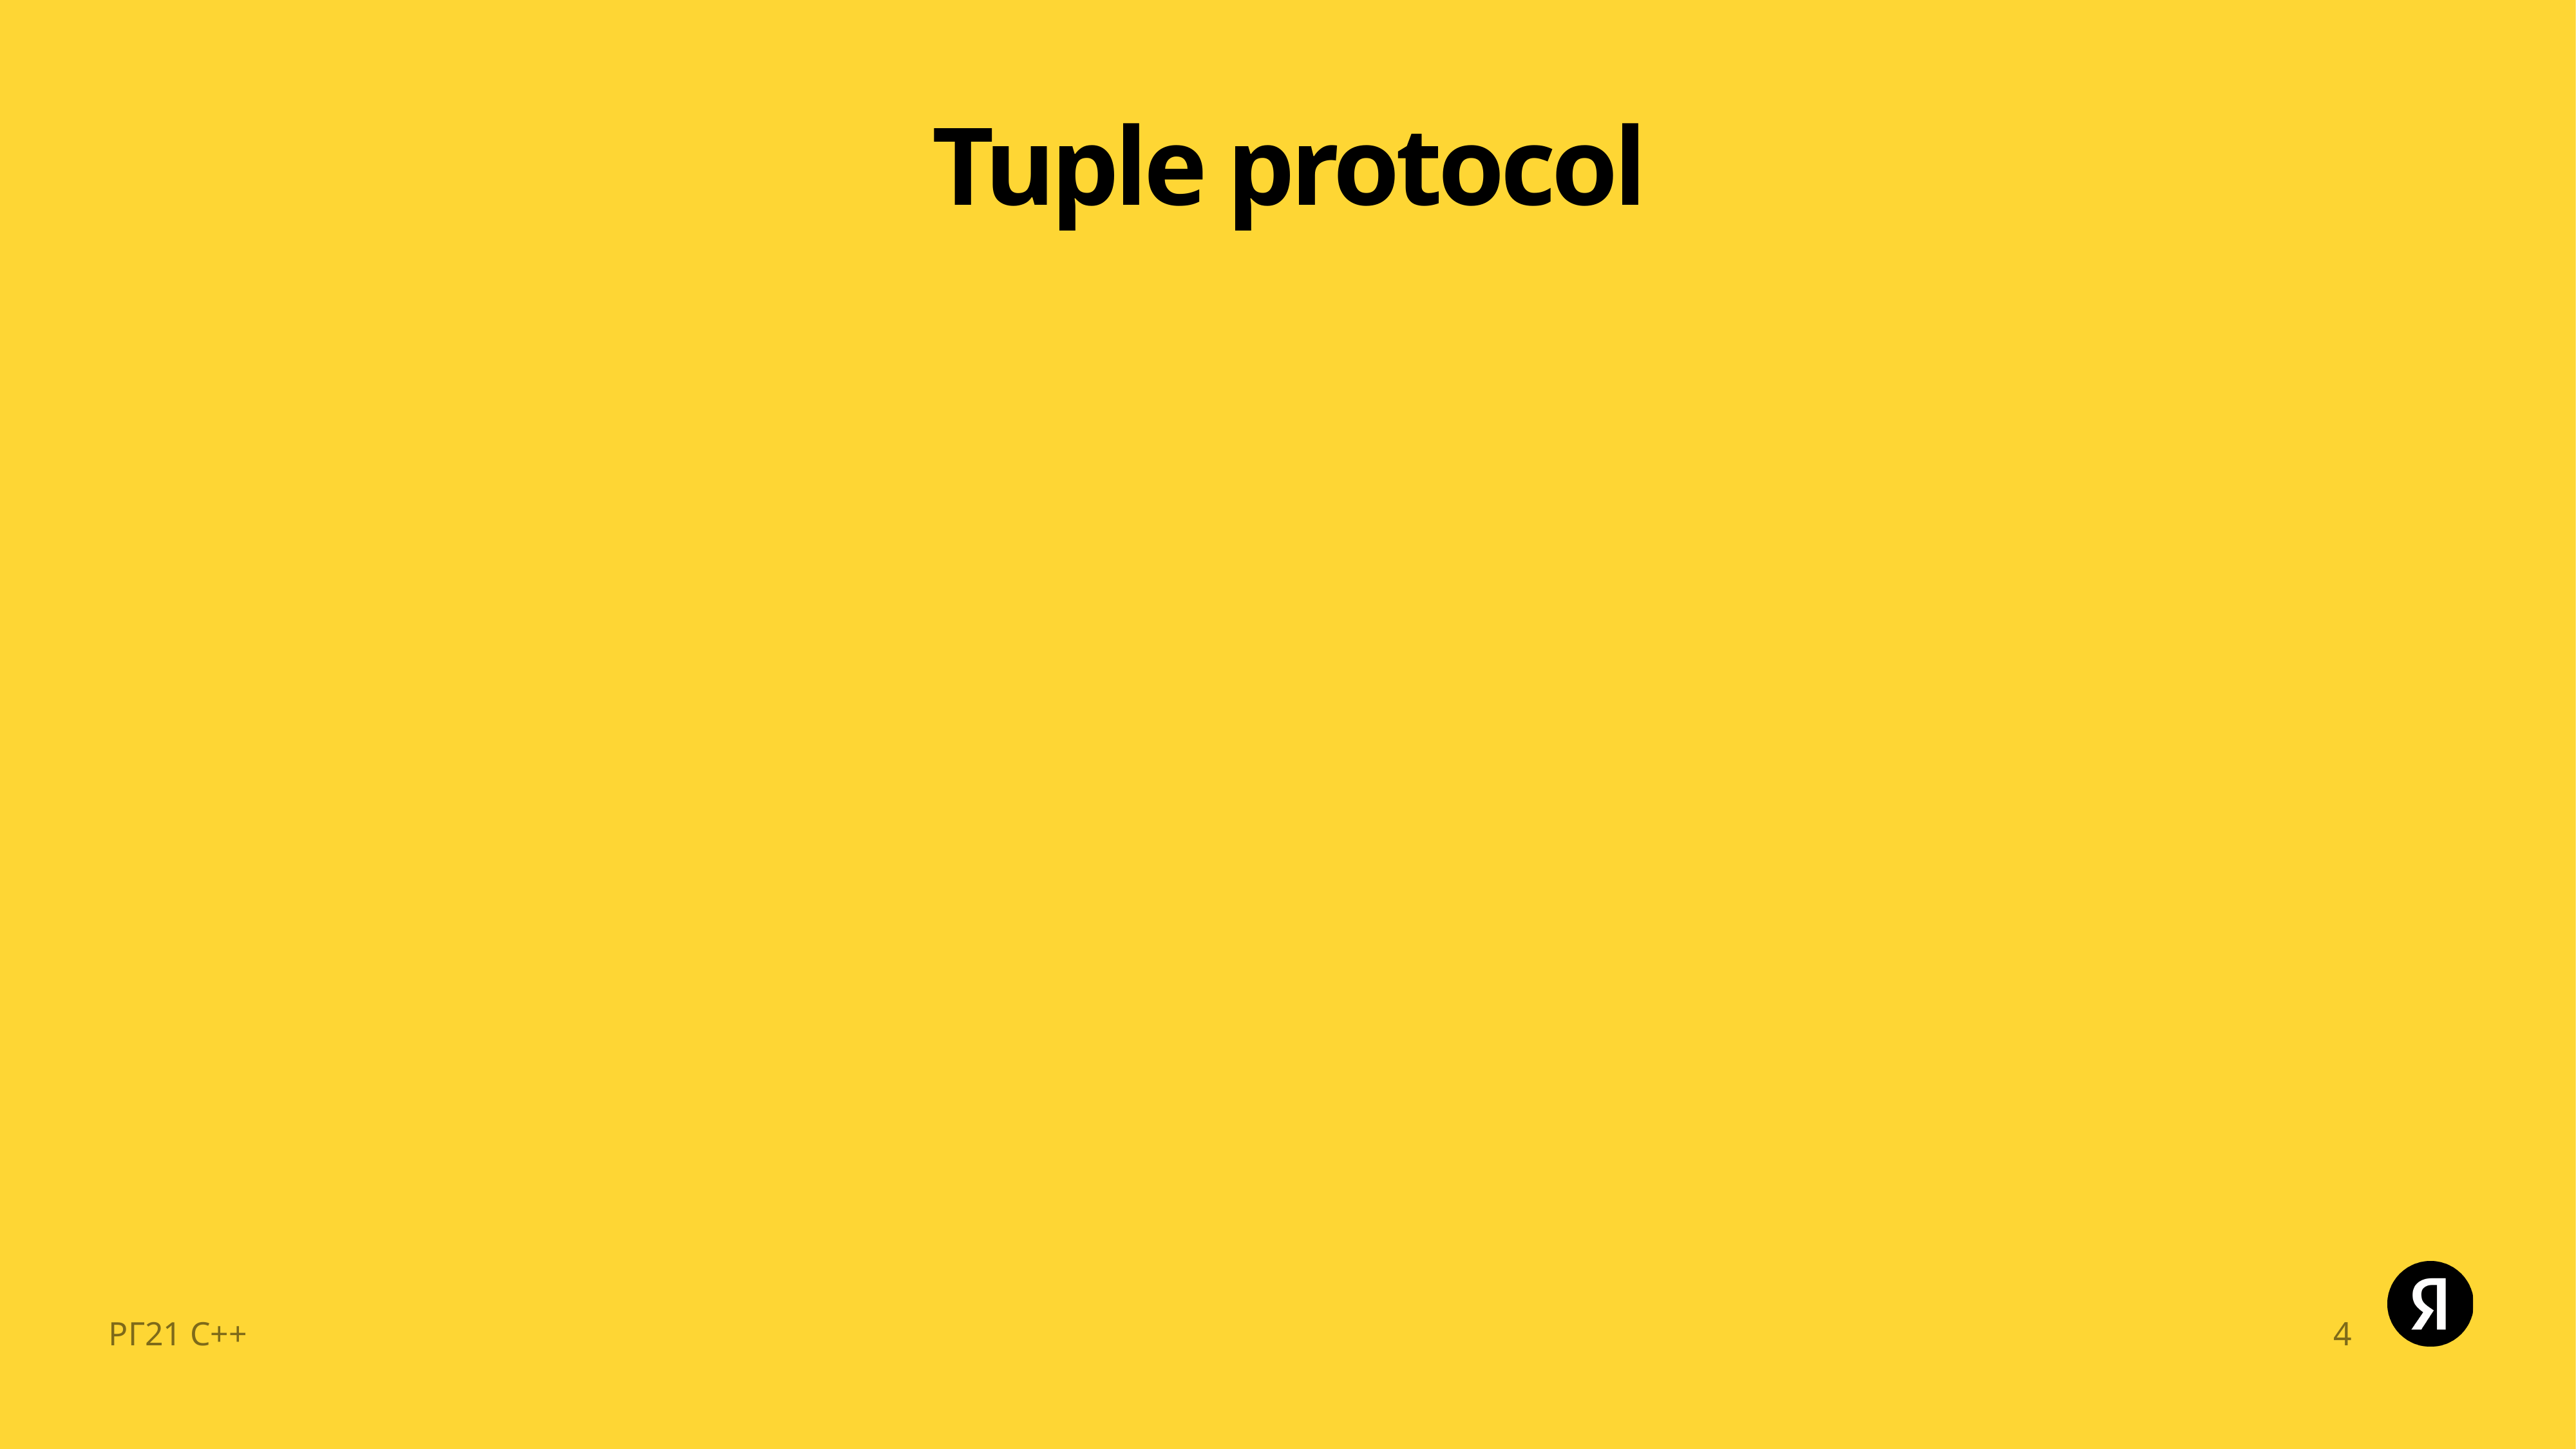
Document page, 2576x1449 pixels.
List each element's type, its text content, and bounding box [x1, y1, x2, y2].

title Tuple protocol [106, 101, 2473, 228]
picture [2387, 1261, 2474, 1347]
